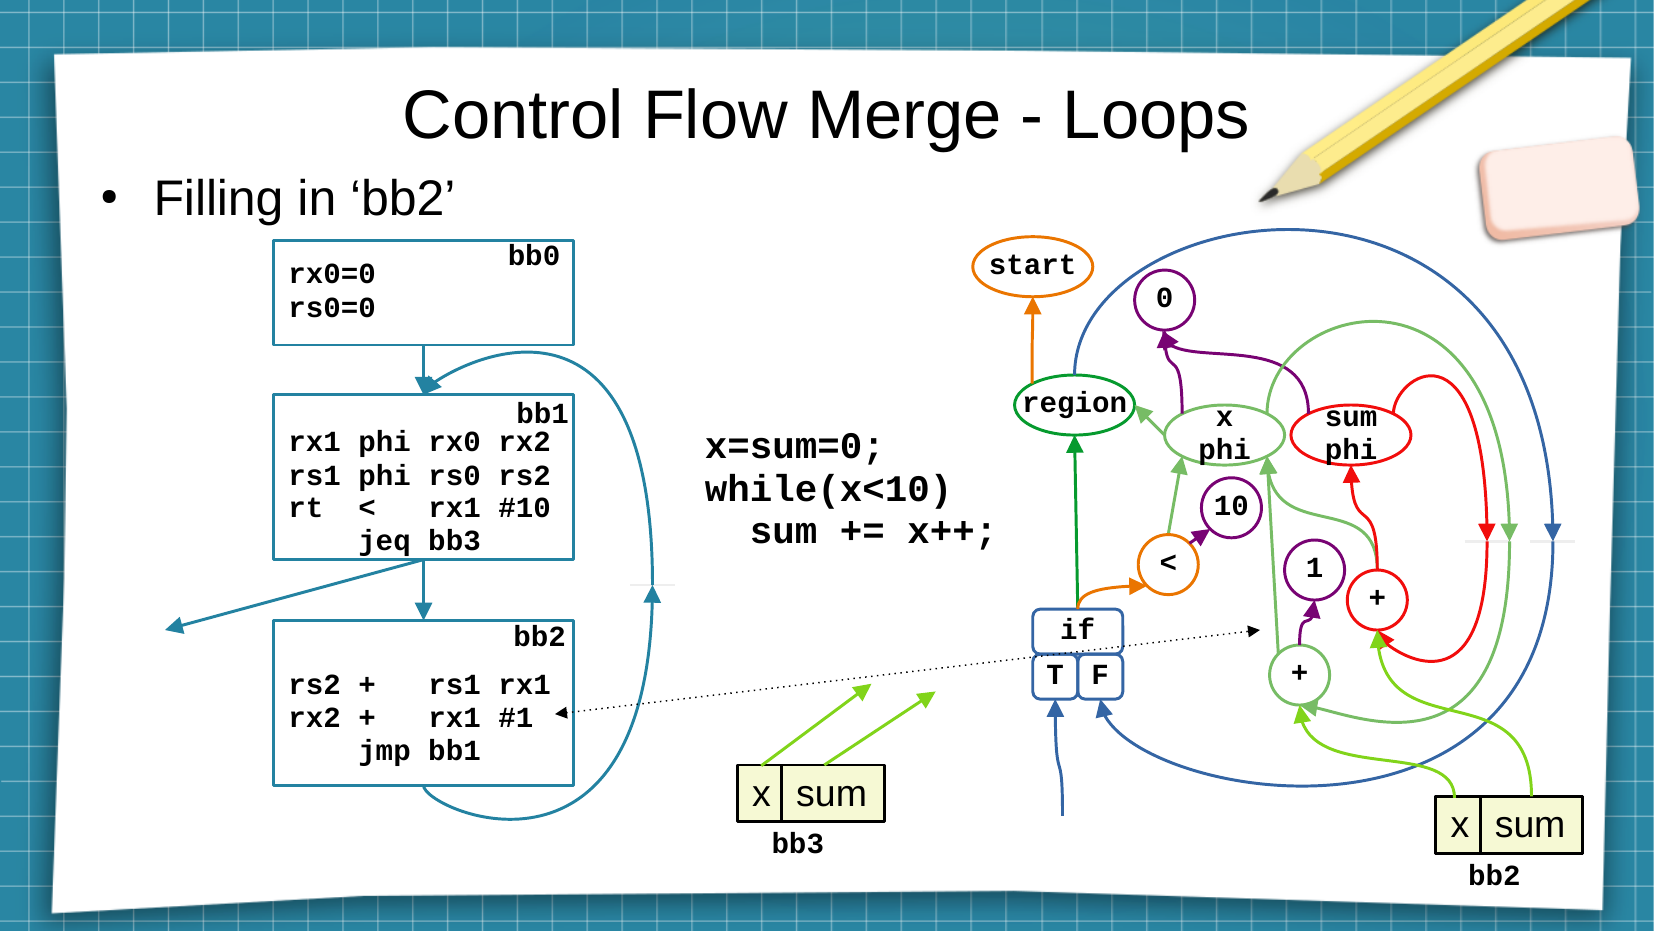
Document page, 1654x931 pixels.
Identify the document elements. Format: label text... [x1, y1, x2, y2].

text_box + [1269, 645, 1330, 706]
text_box start [972, 236, 1093, 297]
text_box x=sum=0; while(x<10) sum += x++; [690, 420, 1013, 563]
text_box + [1347, 570, 1408, 630]
text_box bb2 [1453, 855, 1536, 902]
list Filling in ‘bb2’ [1223, 233, 1291, 241]
text_box 1 [1284, 540, 1345, 601]
text_box 0 [1134, 270, 1195, 331]
text_box if [1032, 609, 1123, 655]
text_box < [1138, 534, 1199, 595]
picture [0, 0, 1654, 931]
text_box rs2 + rs1 rx1 rx2 + rx1 #1 jmp bb1 [273, 620, 574, 786]
text_box sum [783, 765, 885, 822]
text_box bb3 [756, 821, 840, 870]
text_box F [1077, 654, 1123, 700]
text_box T [1032, 654, 1078, 700]
text_box region [1014, 375, 1135, 436]
text_box x [737, 765, 782, 822]
text_box bb0 [493, 234, 576, 282]
text_box rx0=0 rs0=0 [273, 240, 574, 346]
text_box x [1435, 796, 1481, 854]
text_box bb2 [498, 615, 581, 663]
text_box x phi [1164, 405, 1285, 466]
list Filling in ‘bb2’ [82, 170, 1291, 241]
text_box 10 [1201, 477, 1262, 538]
text_box sum [1482, 796, 1583, 854]
title Control Flow Merge - Loops [82, 37, 1571, 193]
text_box rx1 phi rx0 rx2 rs1 phi rs0 rs2 rt < rx1 #10 jeq bb3 [273, 394, 574, 560]
text_box sum phi [1290, 405, 1412, 466]
text_box bb1 [501, 391, 585, 440]
